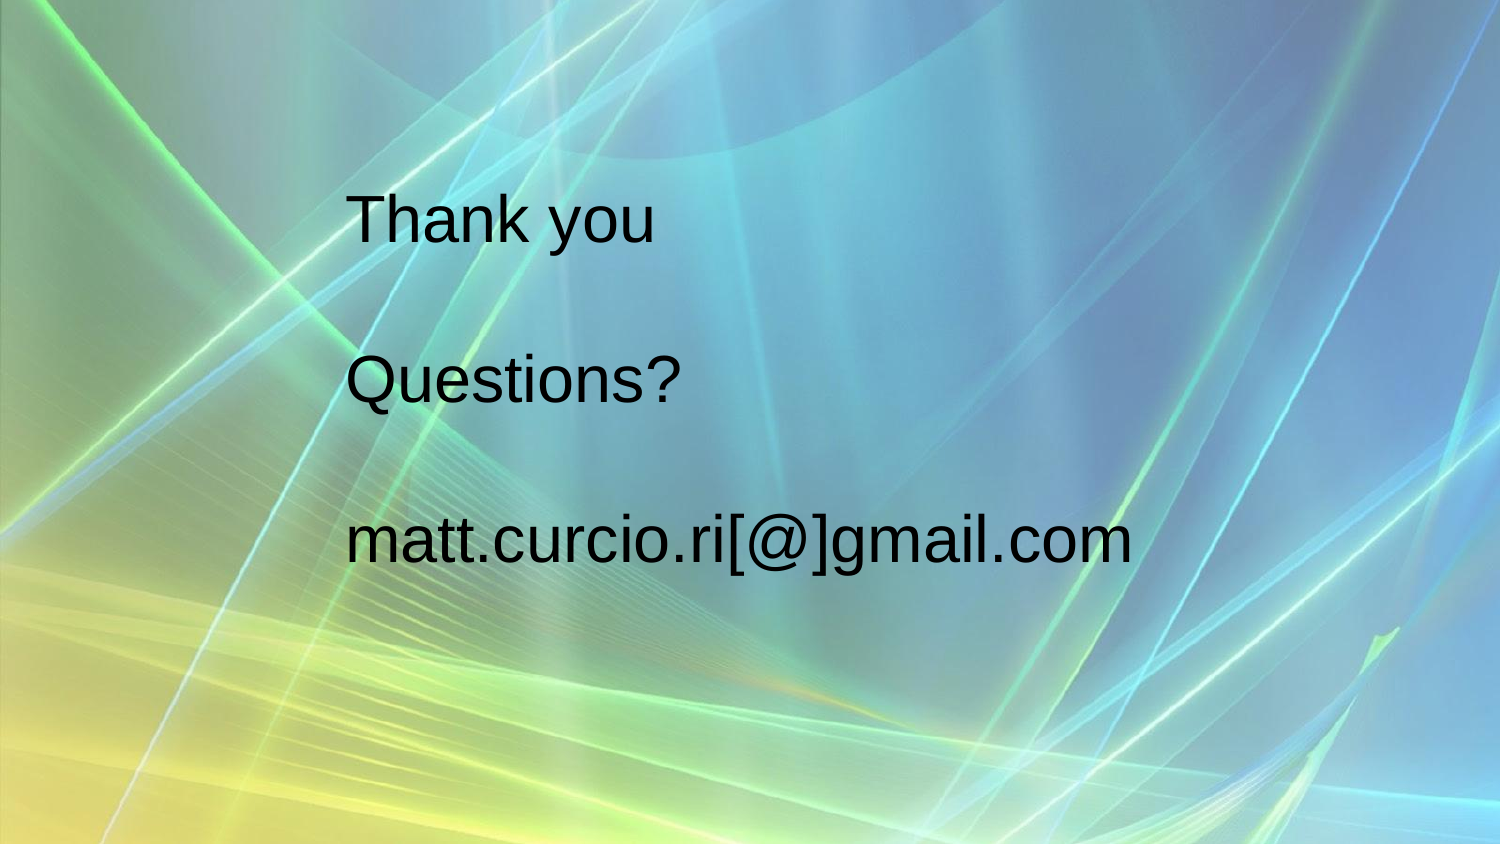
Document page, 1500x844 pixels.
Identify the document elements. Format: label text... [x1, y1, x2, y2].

text_box Thank you Questions? matt.curcio.ri[@]gmail.com [330, 160, 1380, 591]
picture [0, 0, 1500, 844]
